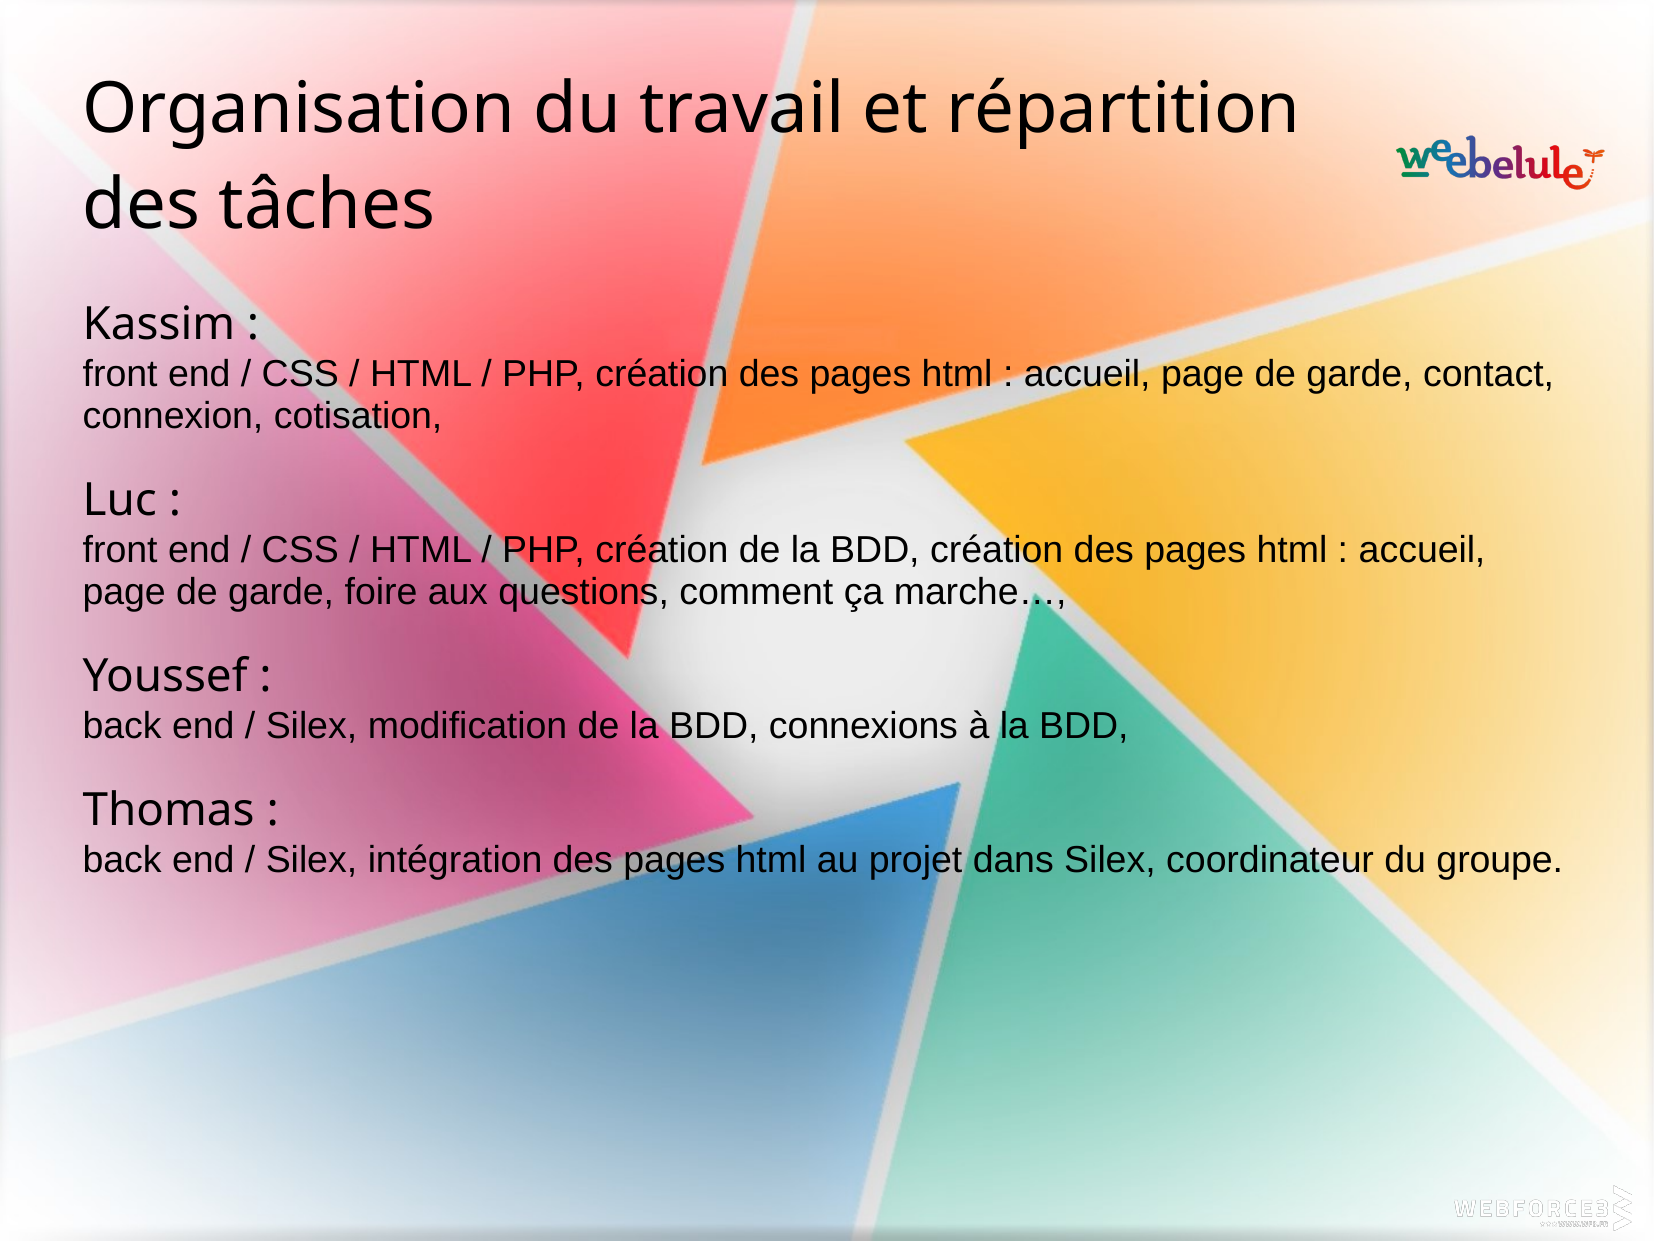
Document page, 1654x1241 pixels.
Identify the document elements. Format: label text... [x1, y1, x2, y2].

list Kassim : front end / CSS / HTML / PHP, création des pages html : accueil, page de garde, contact, connexion, cotisation, Luc : front end / CSS / HTML / PHP, création de la BDD, création des pages html : accueil, page de garde, foire aux questions, comment ça marche…, Youssef : back end / Silex, modification de la BDD, connexions à la BDD, Thomas : back end / Silex, intégration des pages html au projet dans Silex, coordinateur du groupe. [82, 290, 1571, 1193]
picture [0, 0, 1654, 1241]
title Organisation du travail et répartition des tâches [82, 49, 1359, 257]
